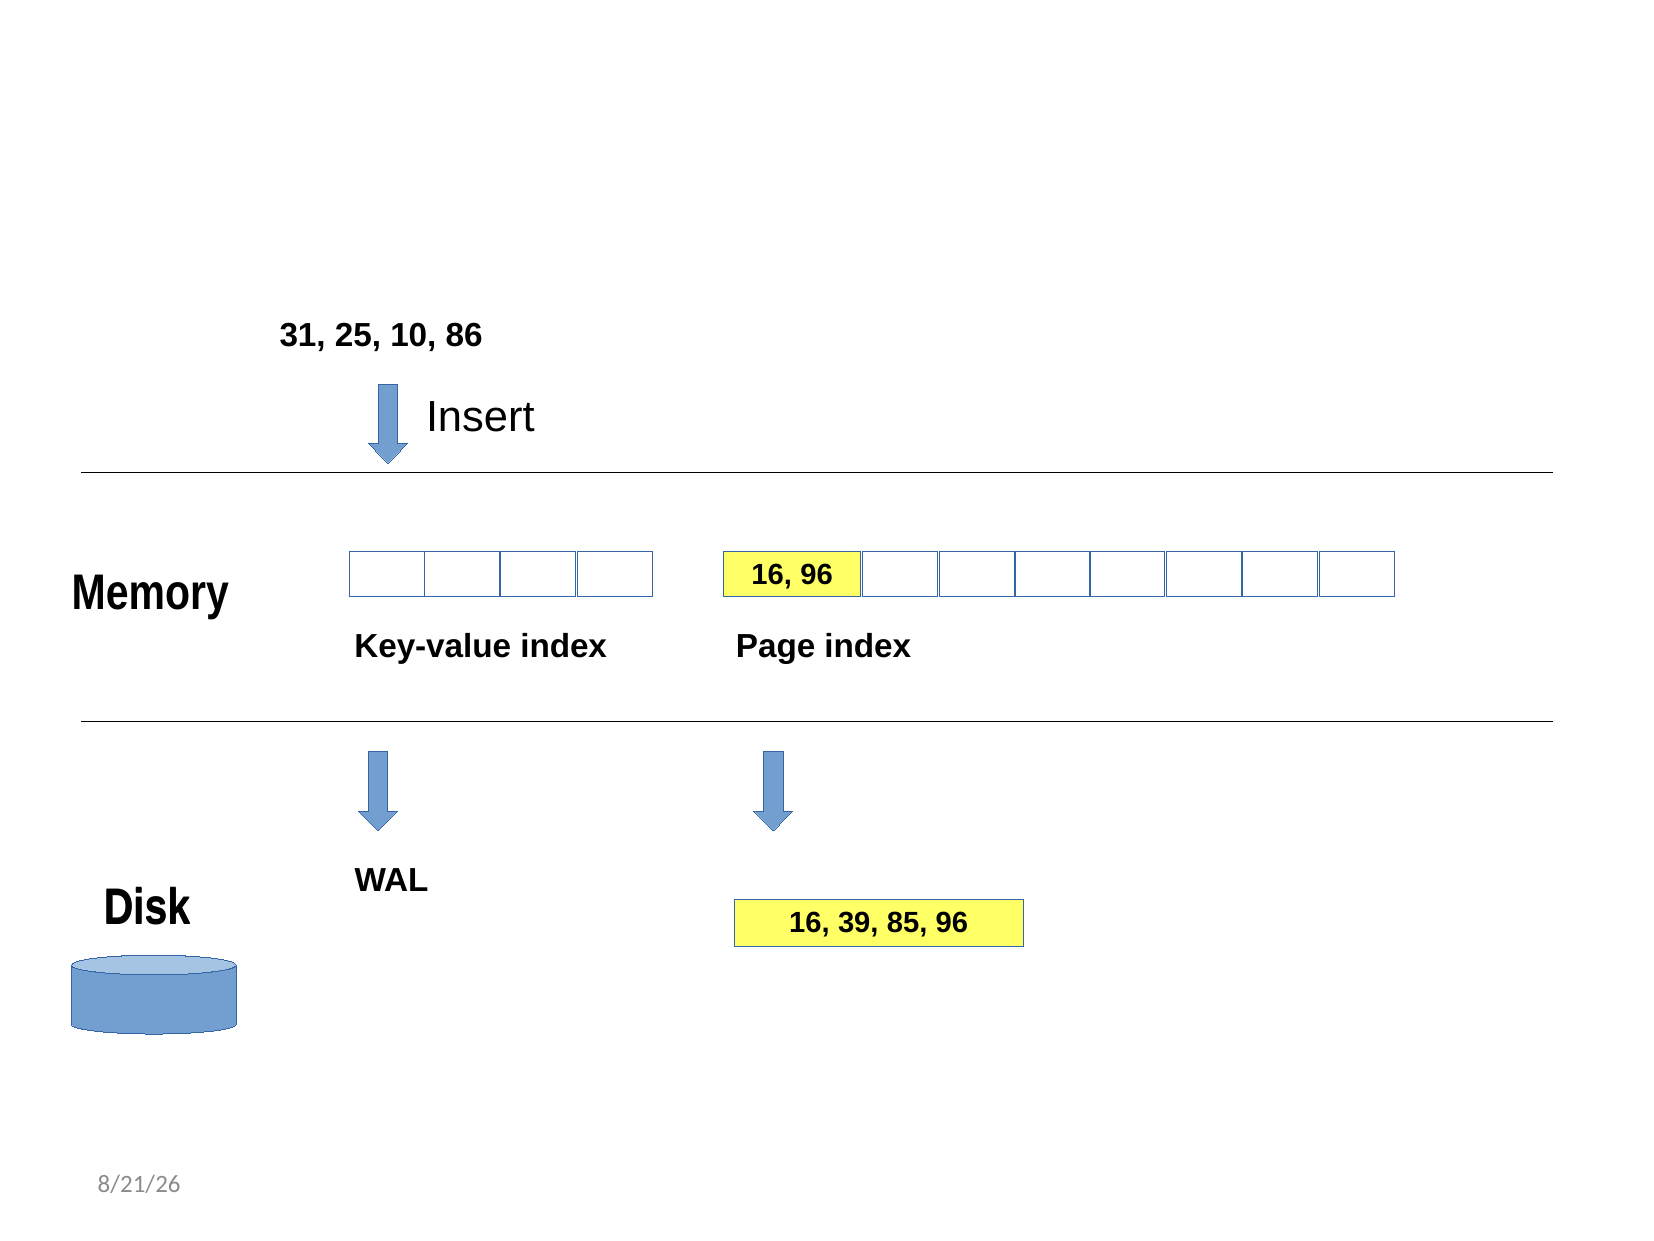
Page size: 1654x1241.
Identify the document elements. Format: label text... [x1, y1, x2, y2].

text_box Memory [56, 555, 323, 653]
text_box 7 [71, 958, 235, 975]
text_box WAL [339, 854, 503, 925]
text_box Key-value index [339, 620, 664, 690]
text_box [358, 751, 398, 831]
text_box Page index [721, 620, 1045, 690]
text_box Insert [411, 384, 564, 470]
text_box [368, 384, 408, 464]
text_box Disk [89, 870, 269, 967]
text_box 16, 96 [723, 551, 861, 597]
text_box 31, 25, 10, 86 [264, 309, 522, 380]
text_box [753, 751, 793, 831]
text_box [71, 966, 237, 1035]
text_box 16, 39, 85, 96 [734, 899, 1024, 947]
